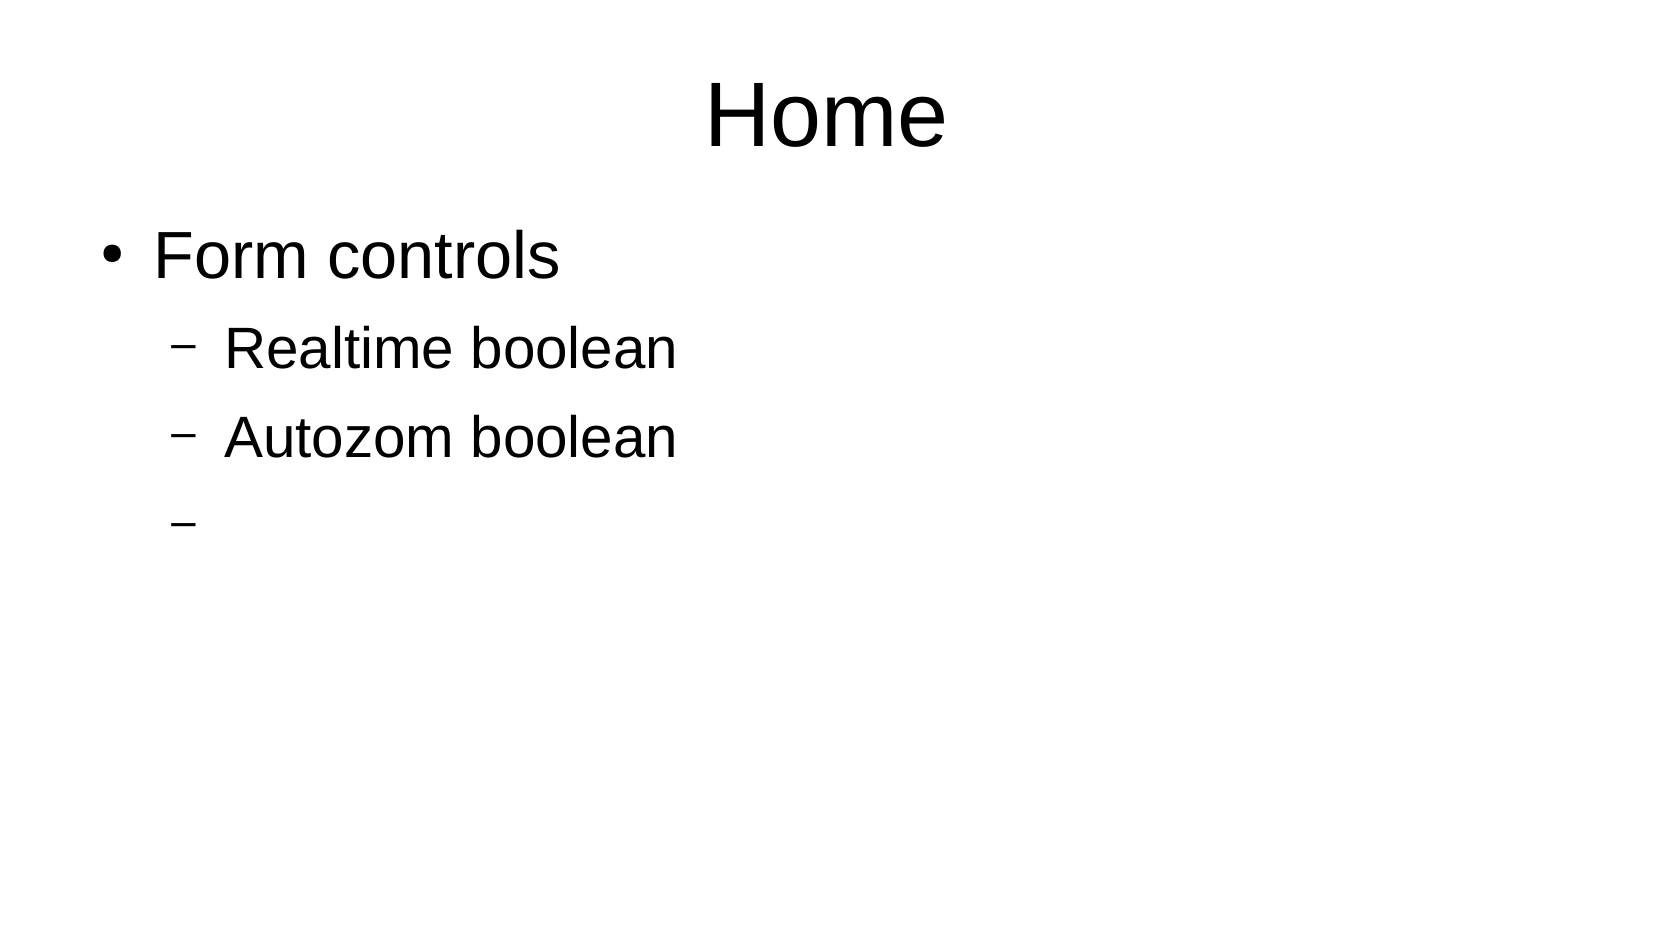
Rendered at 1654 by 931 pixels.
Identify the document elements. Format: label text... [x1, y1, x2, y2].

list Form controls Realtime boolean Autozom boolean [82, 217, 1571, 758]
title Home [82, 37, 1571, 193]
